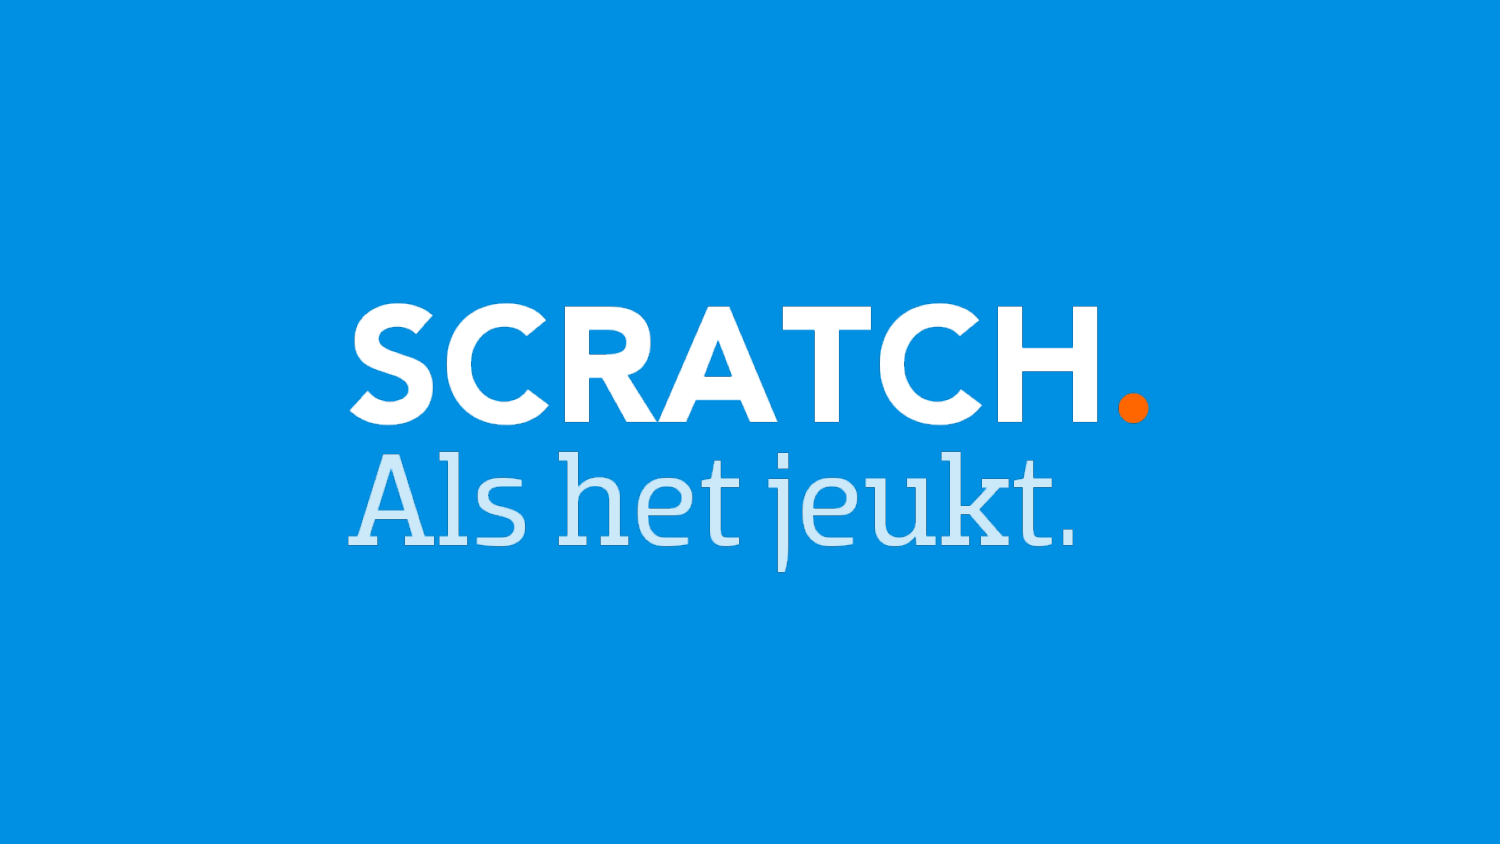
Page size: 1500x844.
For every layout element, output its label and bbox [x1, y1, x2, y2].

picture [347, 299, 1153, 586]
